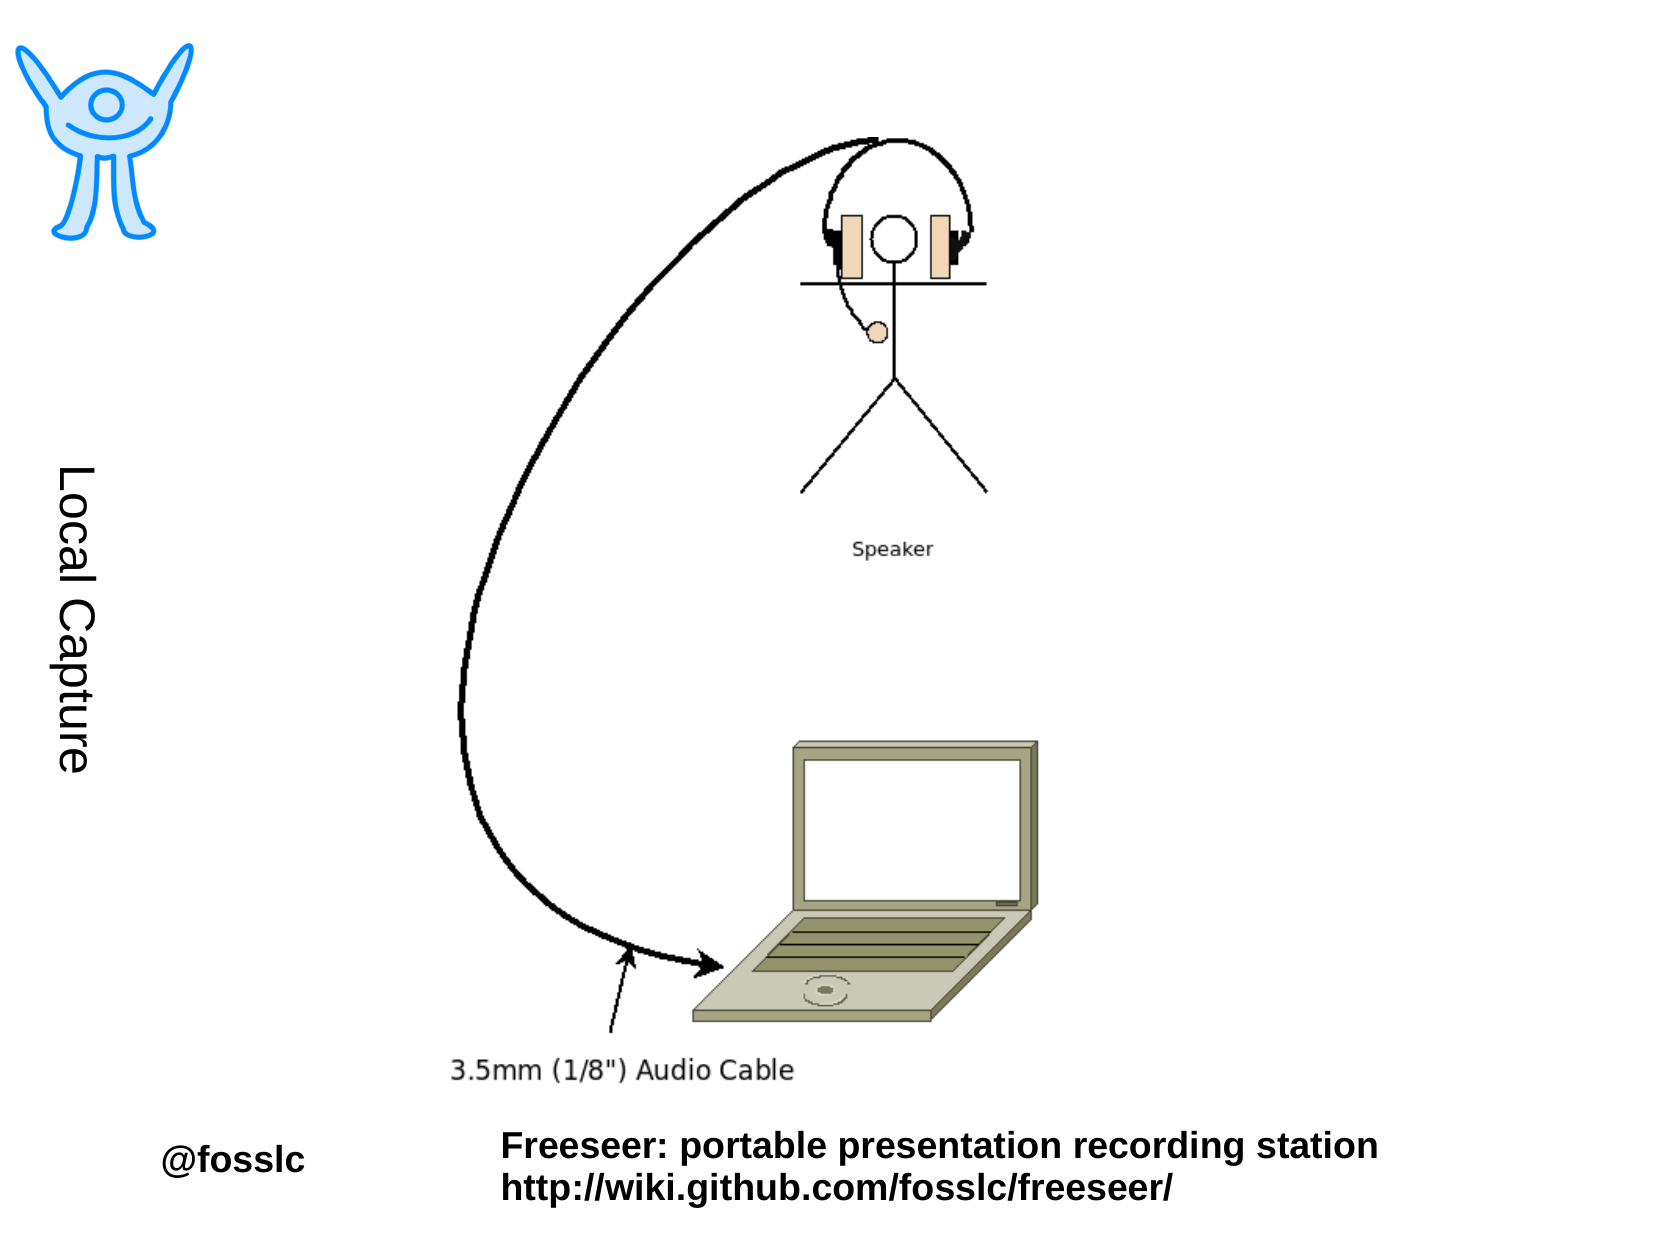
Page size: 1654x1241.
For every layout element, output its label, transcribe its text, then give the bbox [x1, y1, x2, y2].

text_box Local Capture [41, 450, 113, 863]
picture [450, 137, 1040, 1088]
picture [8, 25, 198, 293]
